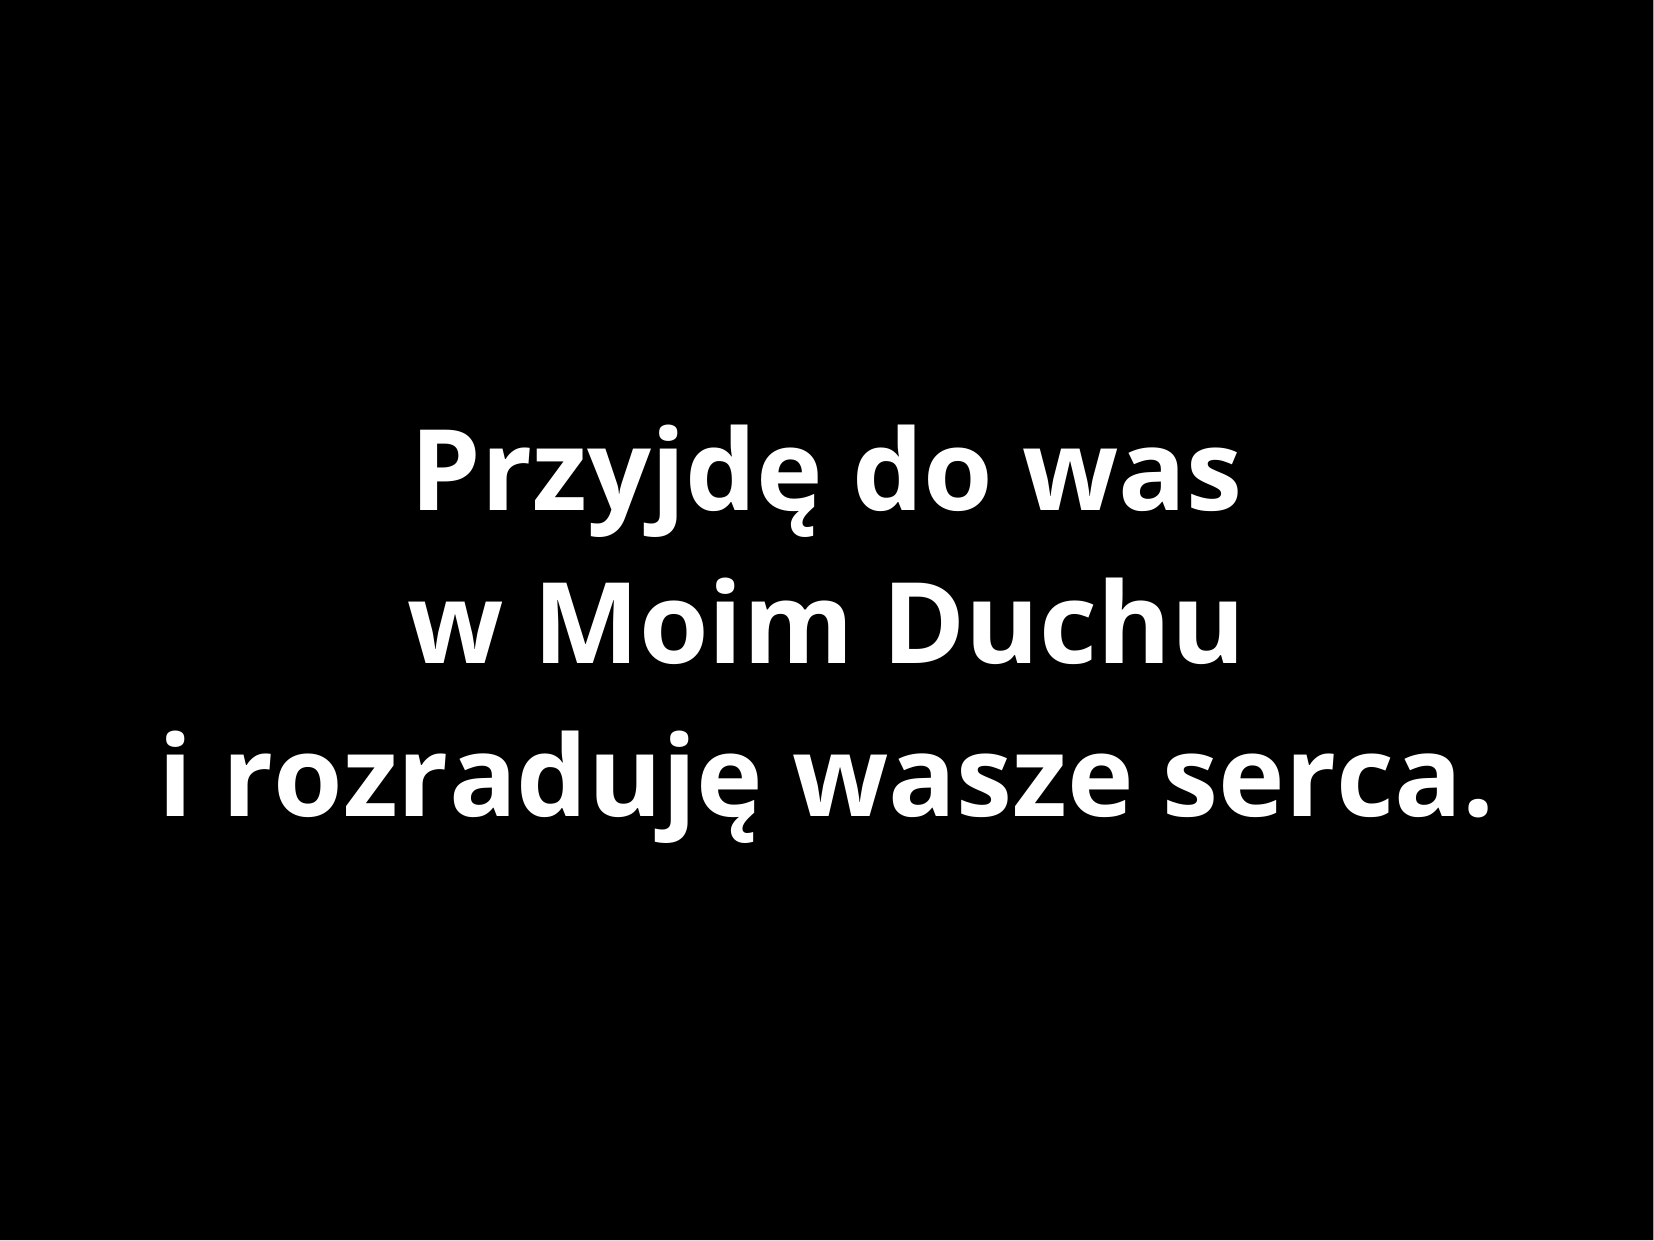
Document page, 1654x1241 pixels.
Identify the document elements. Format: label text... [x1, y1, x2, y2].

title Przyjdę do was w Moim Duchu i rozraduję wasze serca. [0, 0, 1654, 1241]
